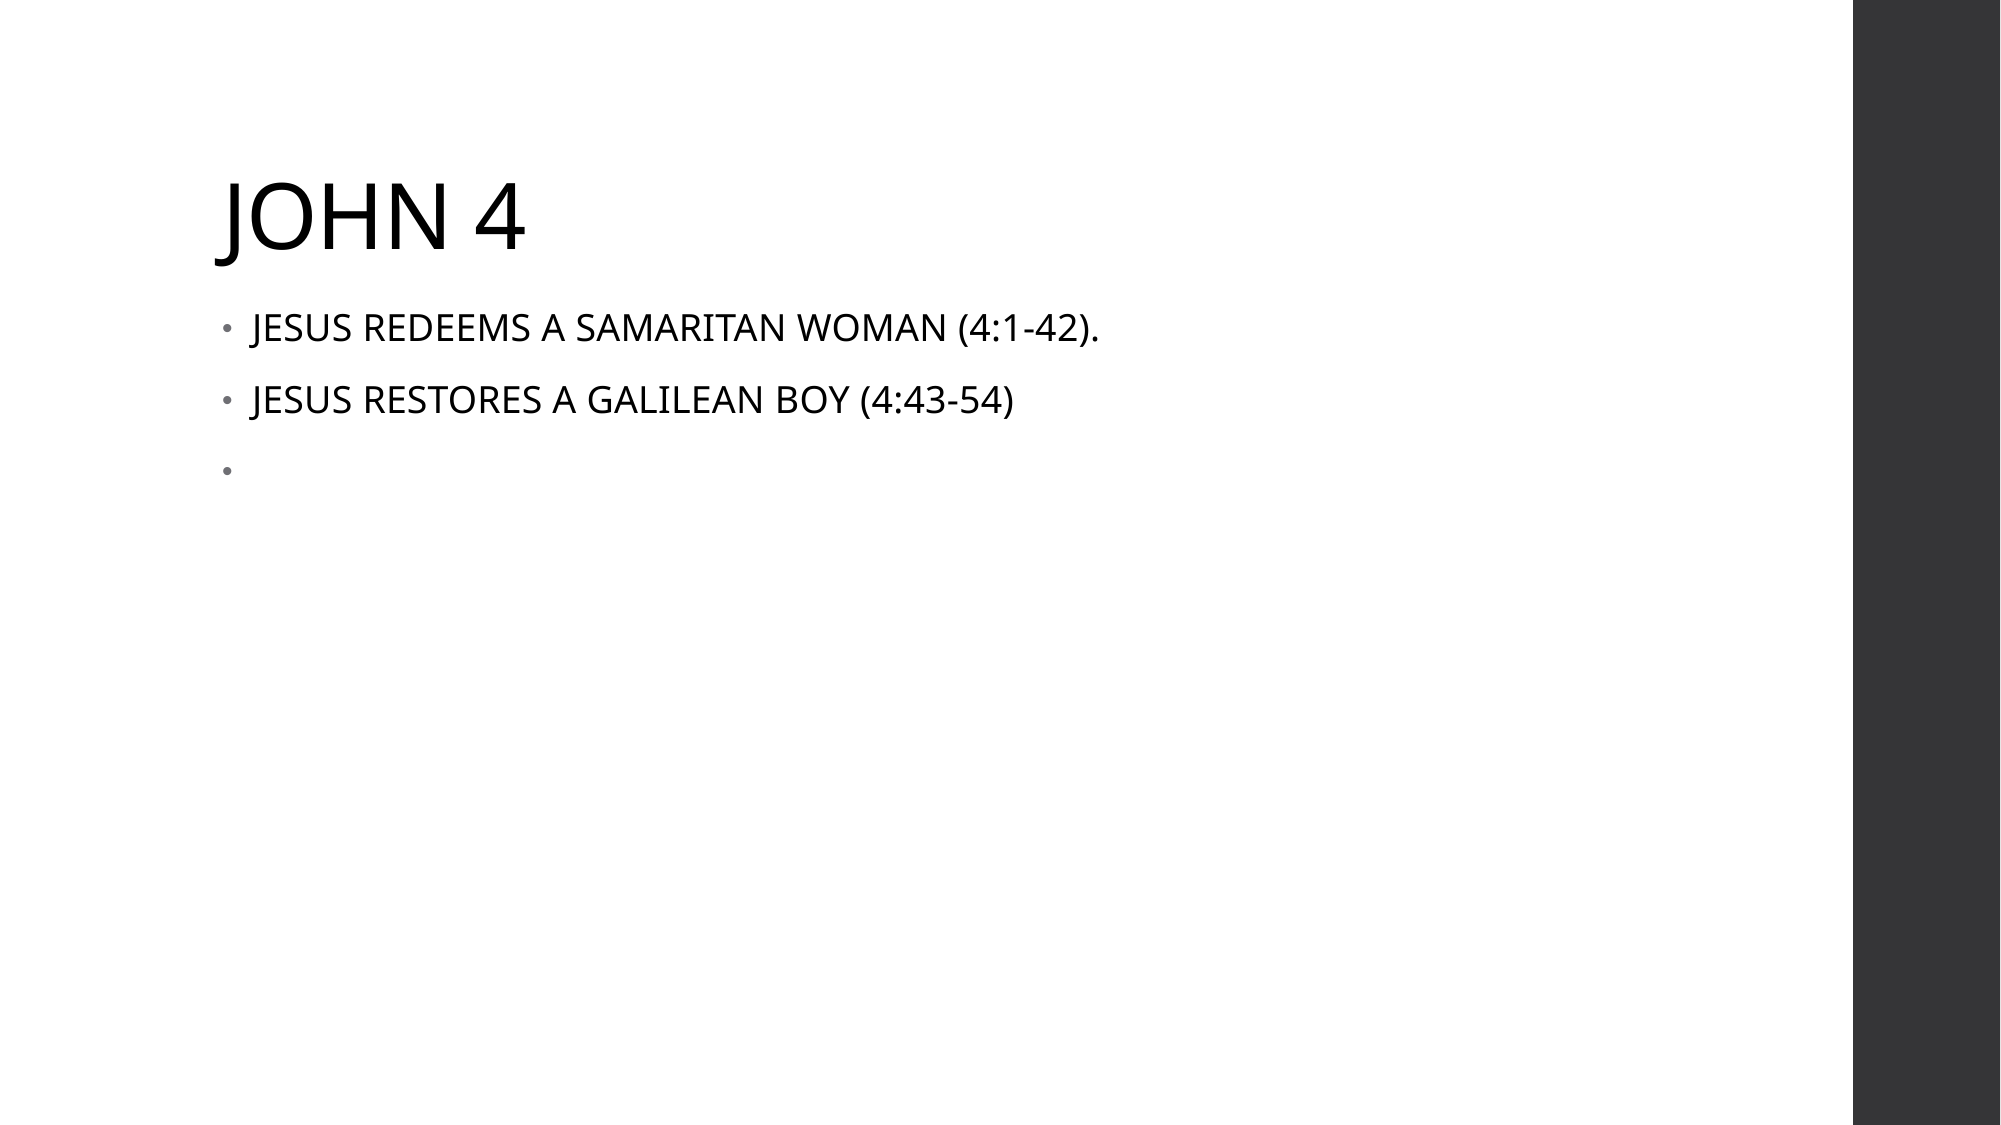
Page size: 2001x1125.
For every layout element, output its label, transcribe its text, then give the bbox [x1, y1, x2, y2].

title JOHN 4 [206, 60, 1797, 278]
list JESUS REDEEMS A SAMARITAN WOMAN (4:1-42). JESUS RESTORES A GALILEAN BOY (4:43-54) [206, 299, 1617, 1014]
